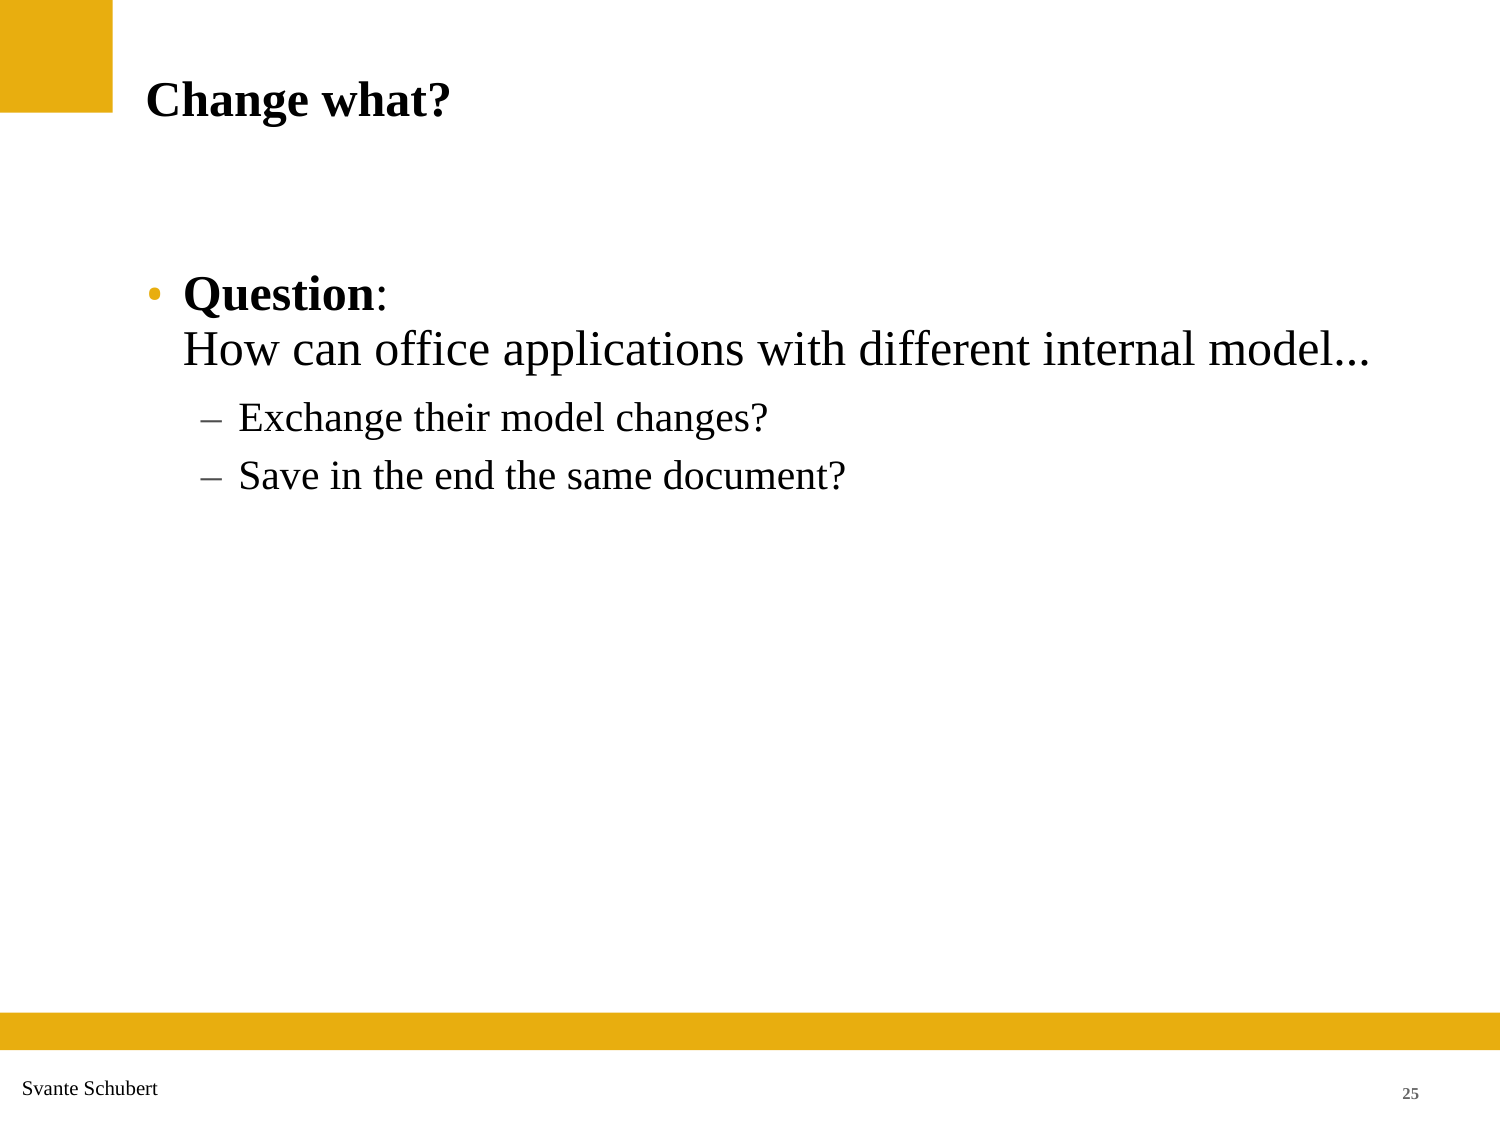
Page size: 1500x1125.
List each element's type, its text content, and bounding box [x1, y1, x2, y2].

title Change what? [145, 67, 1388, 219]
list Question: How can office applications with different internal model... Exchange their model changes? Save in the end the same document? [145, 265, 1423, 1009]
